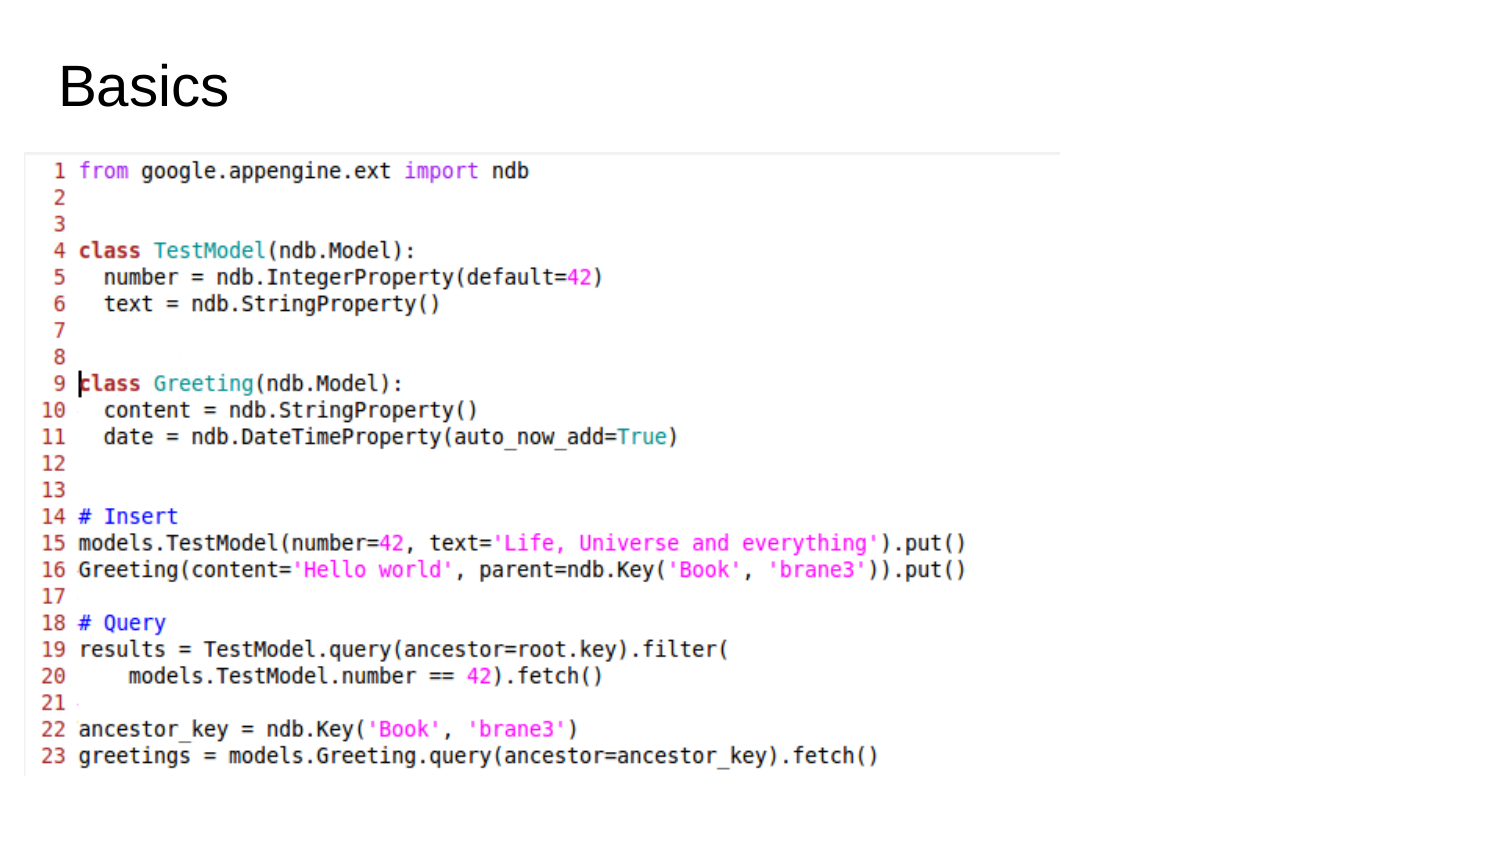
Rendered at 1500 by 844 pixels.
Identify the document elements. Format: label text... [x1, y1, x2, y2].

picture [24, 152, 1060, 776]
title Basics [43, 33, 1441, 128]
